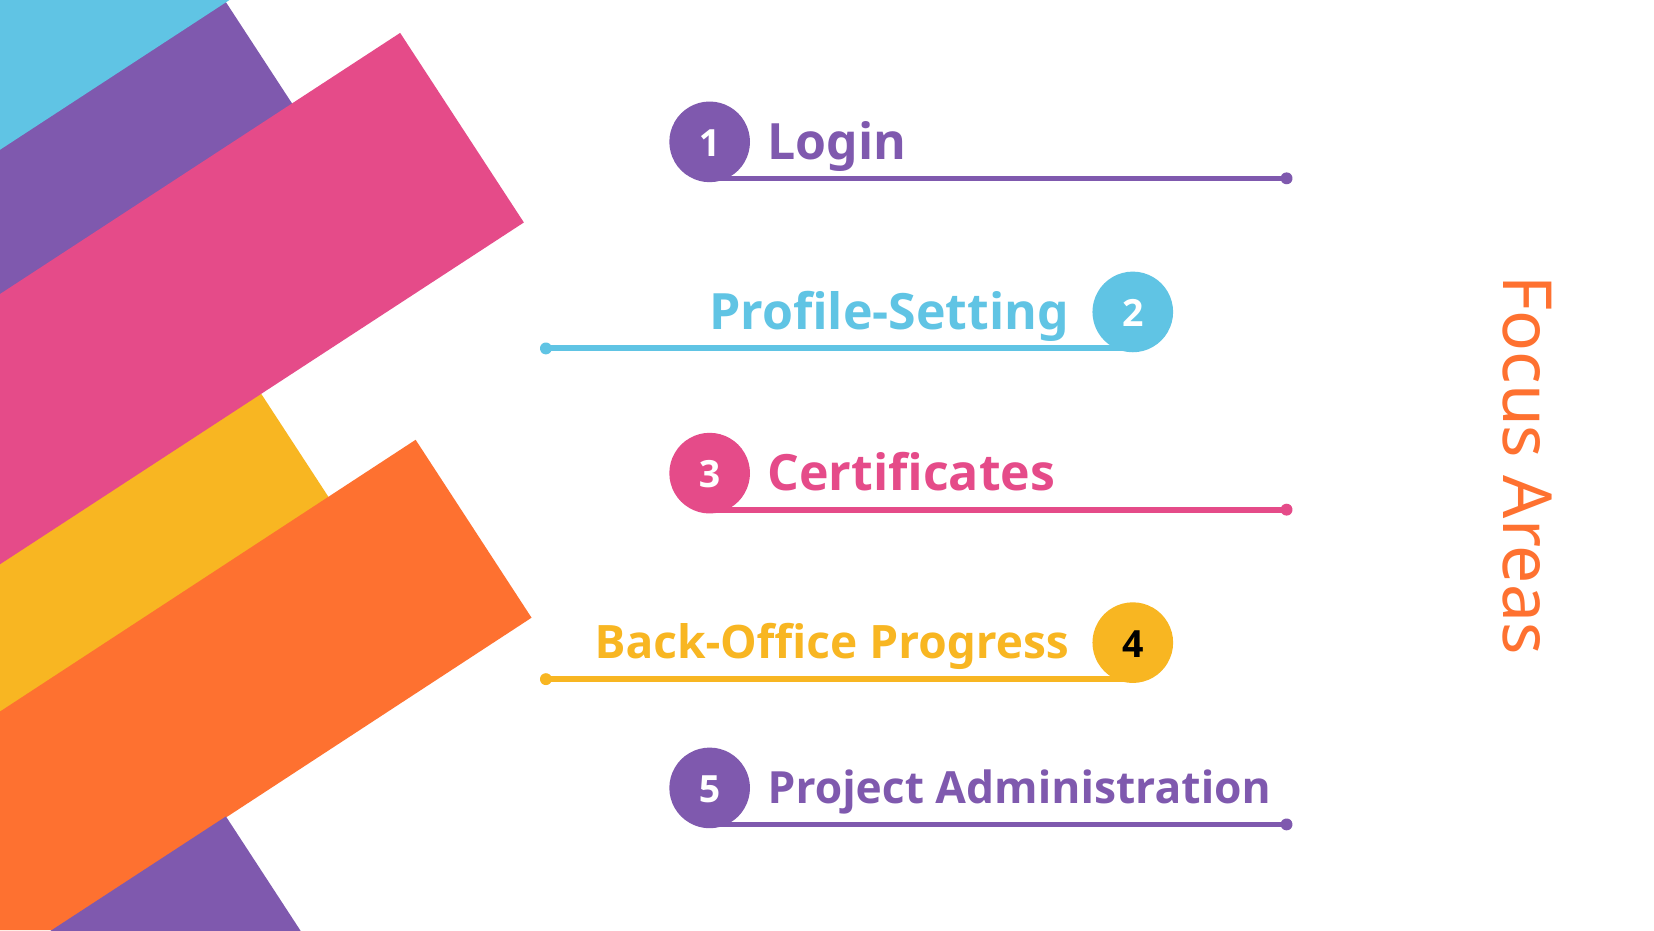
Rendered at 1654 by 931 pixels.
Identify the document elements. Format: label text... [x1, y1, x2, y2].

text_box 4 [1092, 602, 1174, 683]
title Focus Areas [1391, 59, 1577, 872]
text_box 2 [1092, 271, 1174, 353]
text_box 5 [669, 747, 751, 829]
text_box 3 [669, 432, 751, 514]
subtitle Project Administration [767, 747, 1282, 825]
subtitle Profile-Setting [555, 271, 1069, 349]
subtitle Certificates [767, 432, 1282, 510]
subtitle Back-Office Progress [555, 602, 1069, 680]
text_box 1 [669, 101, 751, 183]
subtitle Login [767, 101, 1282, 179]
